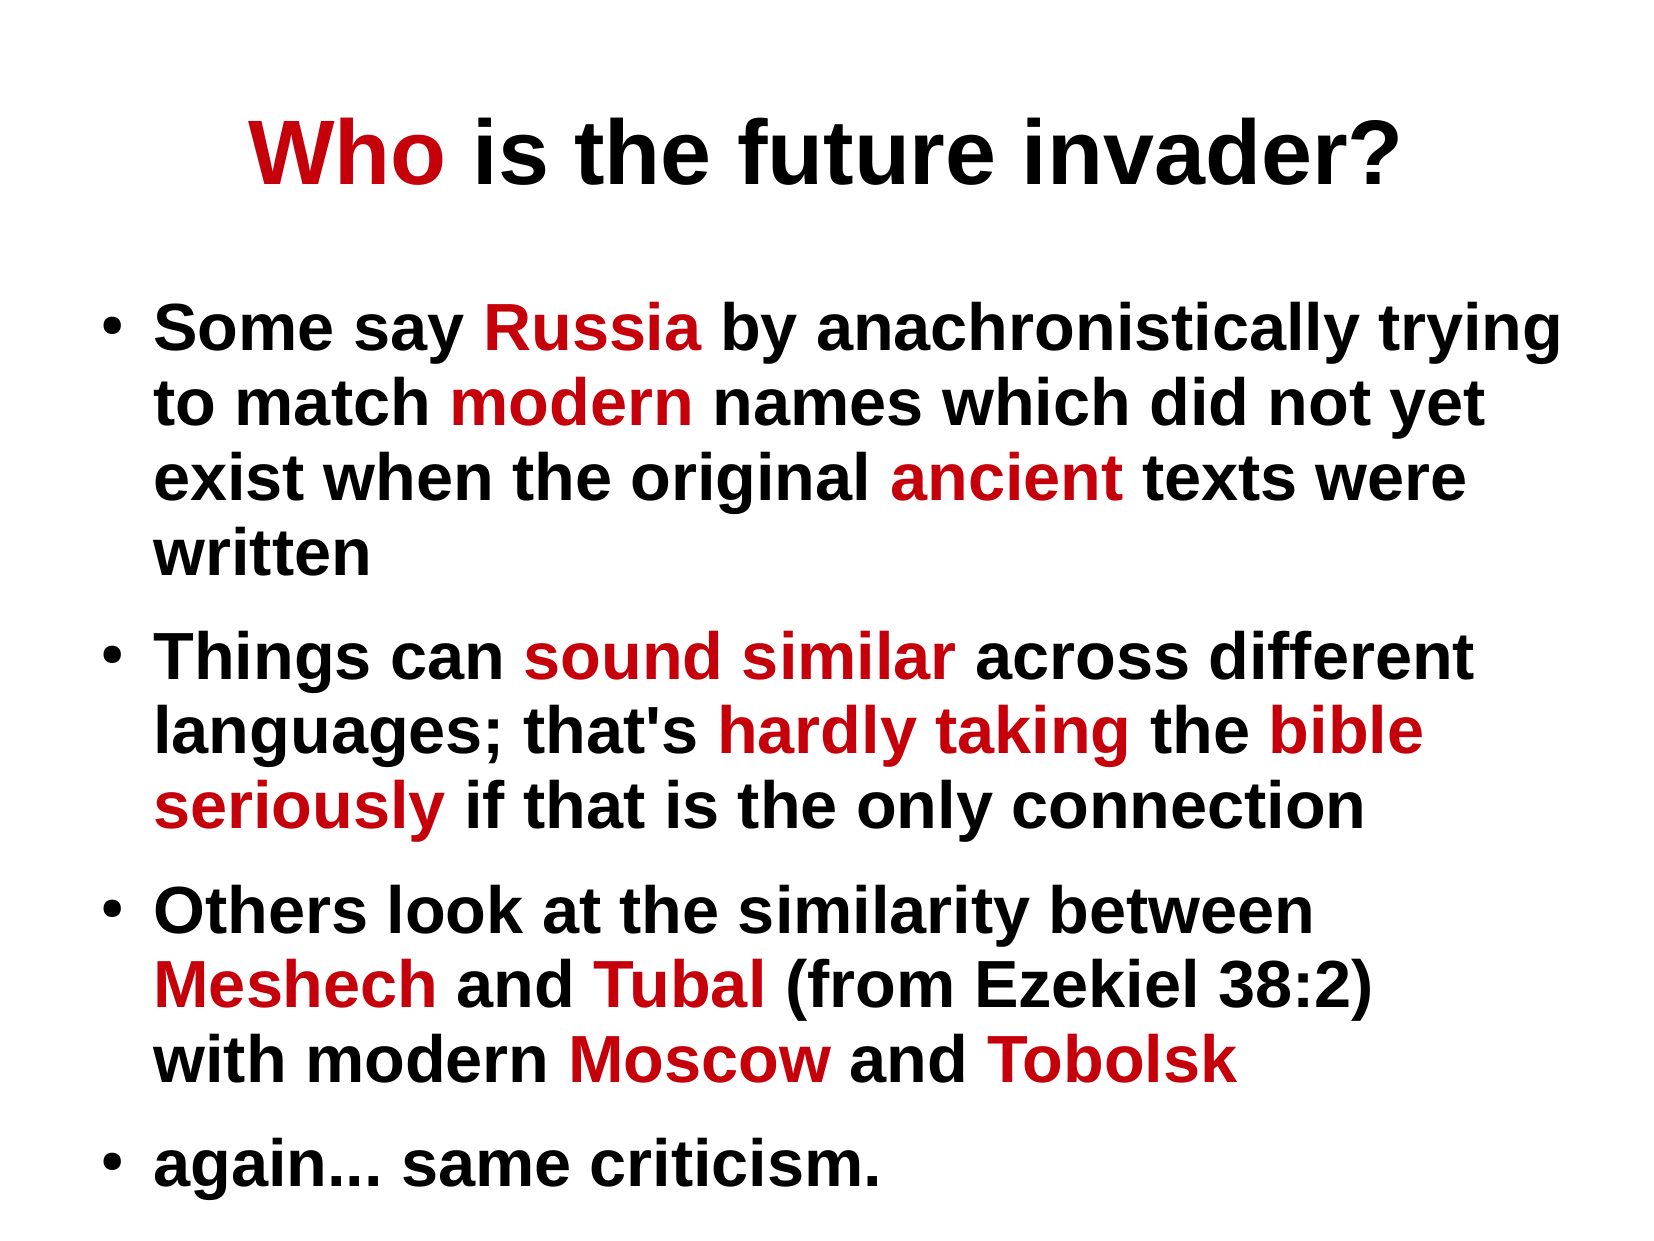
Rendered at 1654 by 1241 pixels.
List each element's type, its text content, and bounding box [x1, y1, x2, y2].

list Some say Russia by anachronistically trying to match modern names which did not yet exist when the original ancient texts were written Things can sound similar across different languages; that's hardly taking the bible seriously if that is the only connection Others look at the similarity between Meshech and Tubal (from Ezekiel 38:2) with modern Moscow and Tobolsk again... same criticism. [82, 290, 1571, 1202]
title Who is the future invader? [82, 49, 1571, 257]
